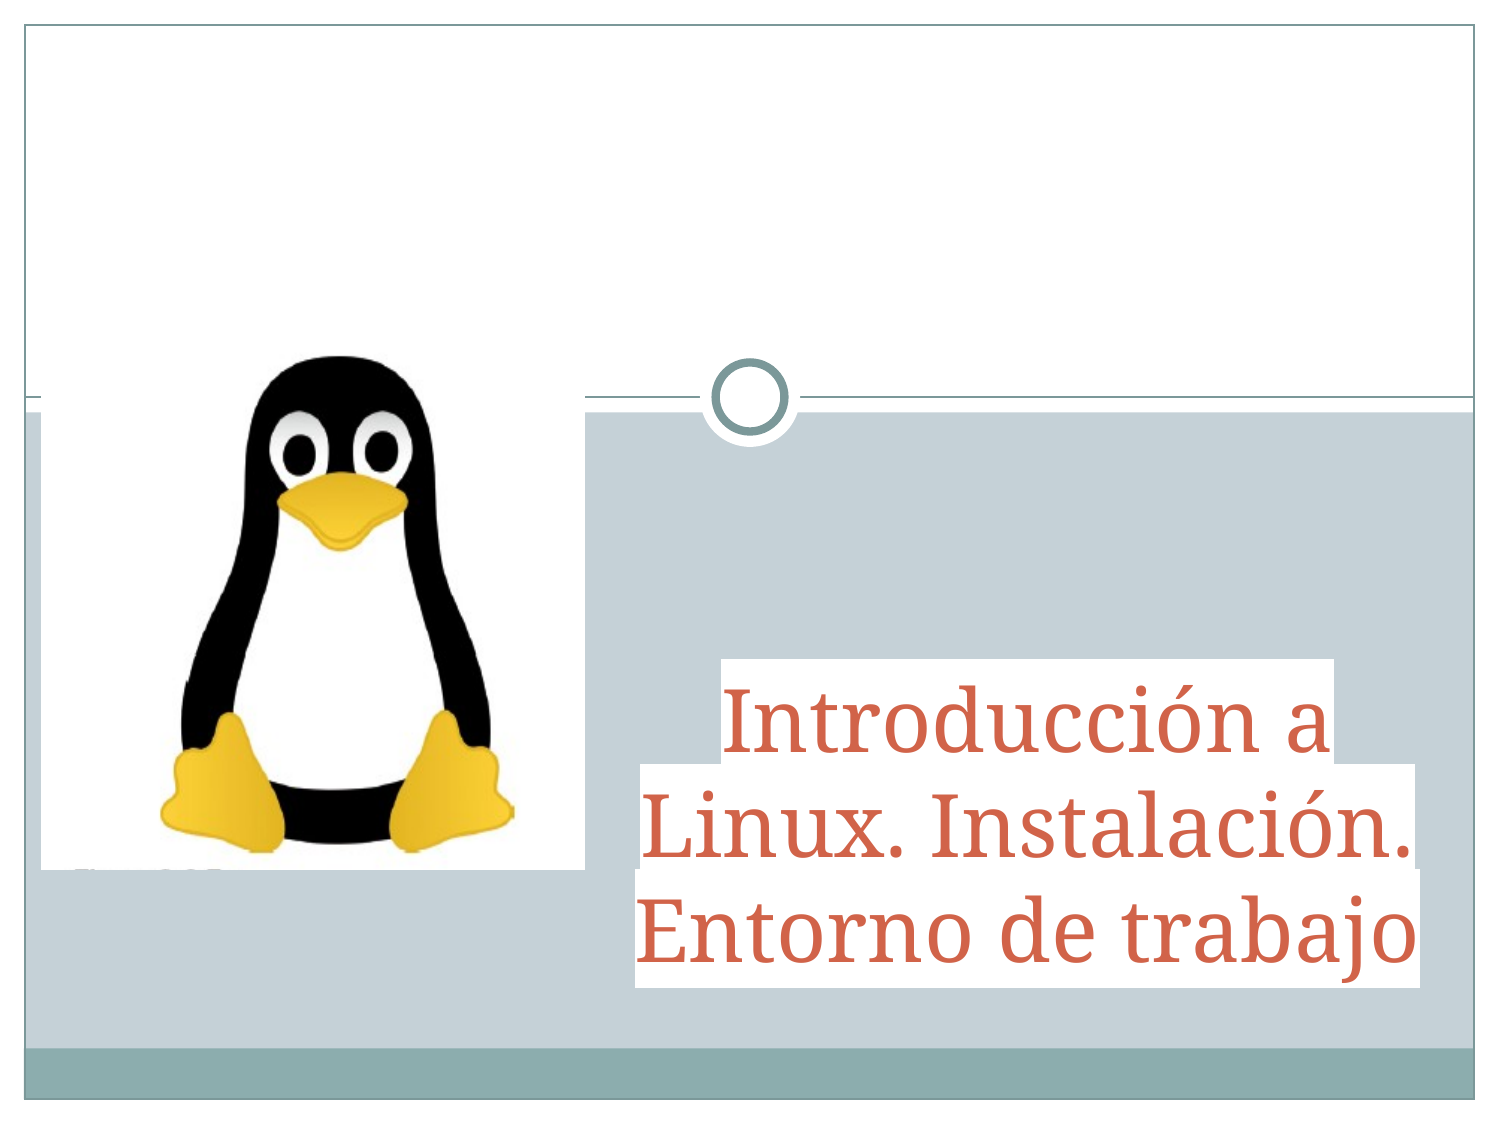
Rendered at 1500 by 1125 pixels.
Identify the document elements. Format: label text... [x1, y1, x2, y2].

title Introducción a Linux. Instalación. Entorno de trabajo [596, 196, 1459, 988]
picture [41, 326, 585, 870]
